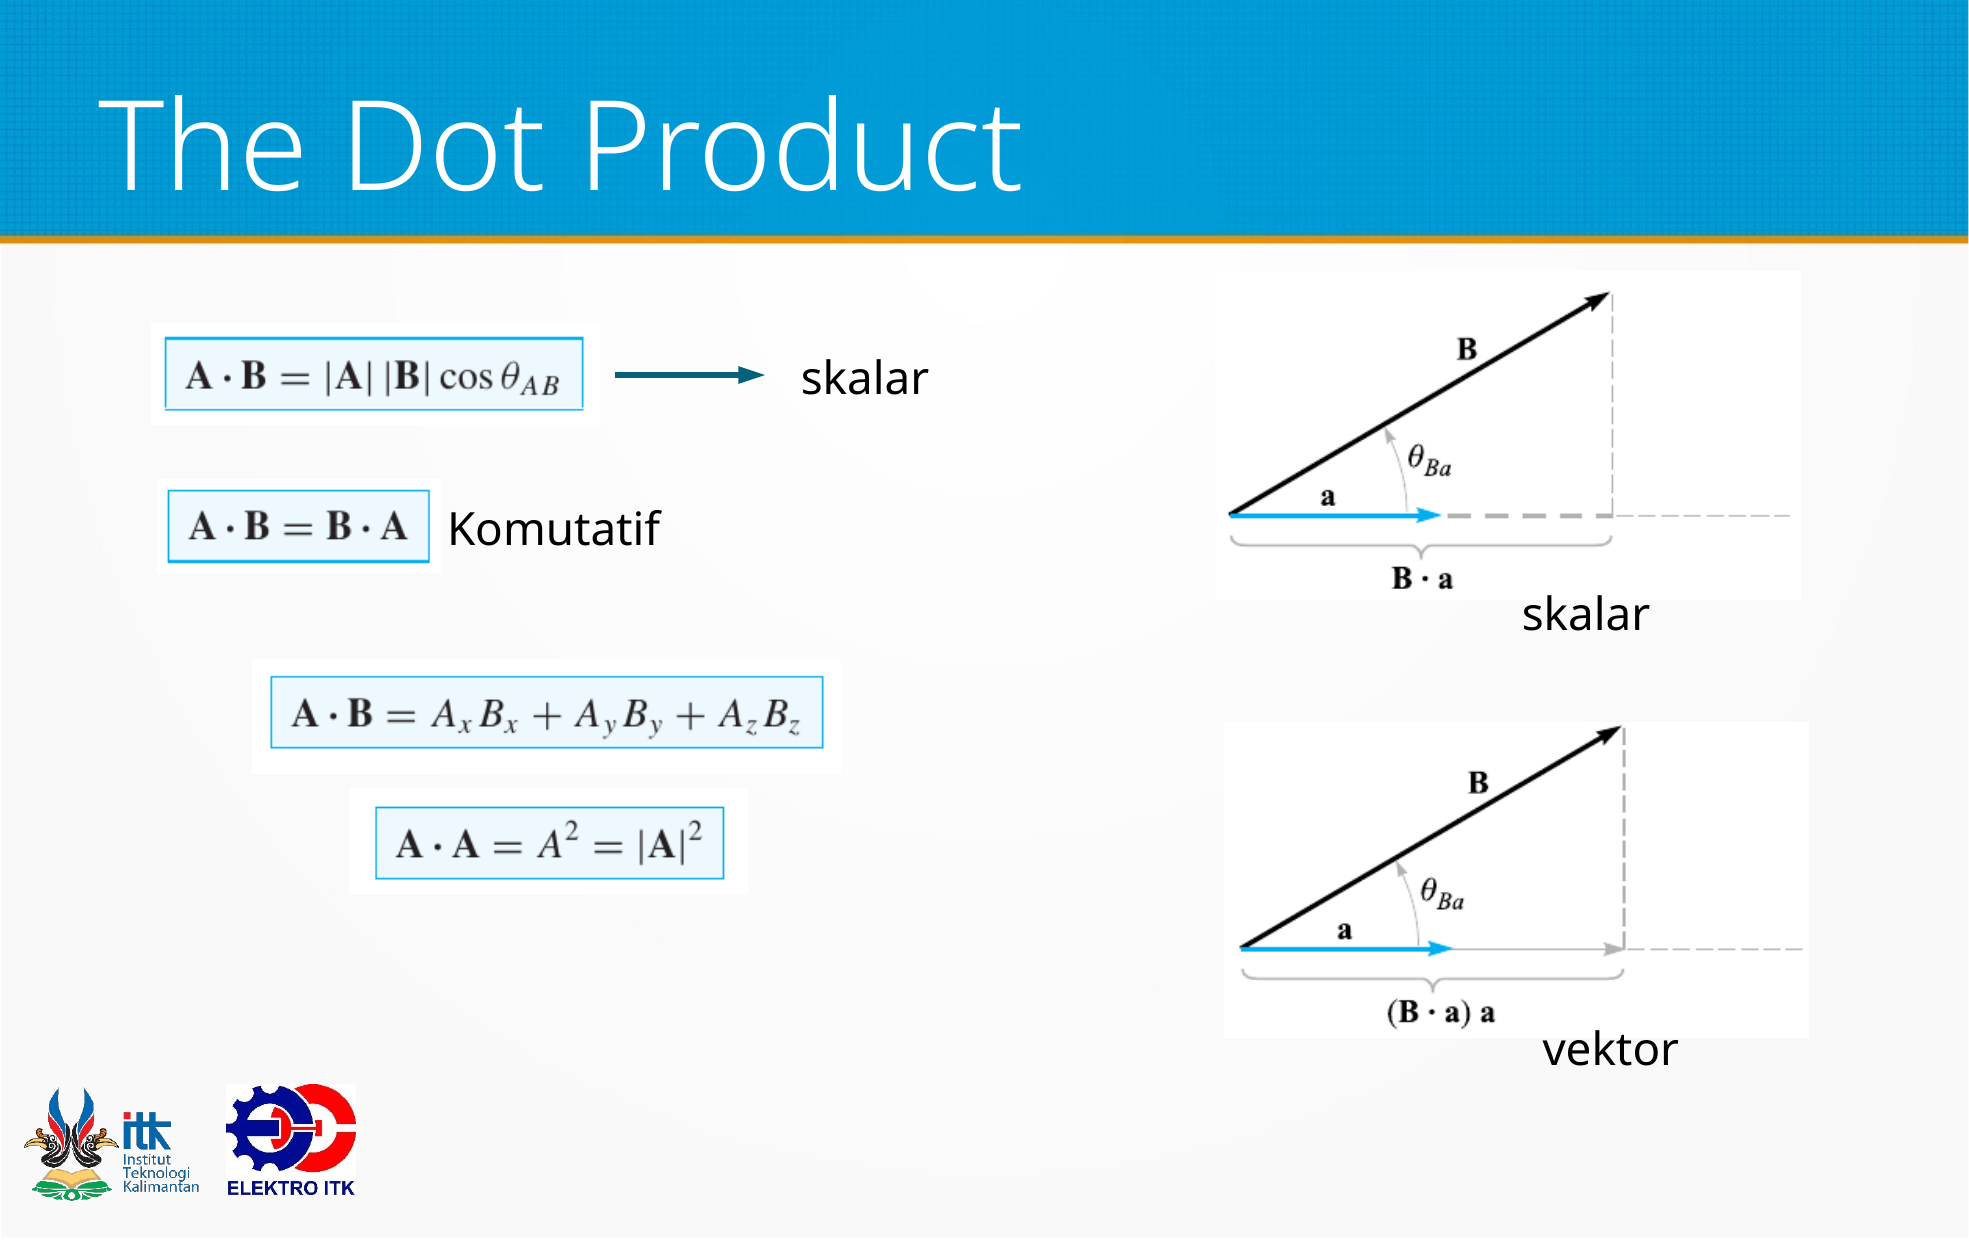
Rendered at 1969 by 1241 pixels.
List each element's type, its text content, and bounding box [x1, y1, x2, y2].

text_box skalar [1516, 579, 1666, 646]
text_box vektor [1536, 1014, 1696, 1081]
picture [0, 233, 1969, 1241]
text_box skalar [795, 344, 1051, 410]
text_box Komutatif [441, 495, 676, 561]
title The Dot Product [98, 19, 1870, 227]
